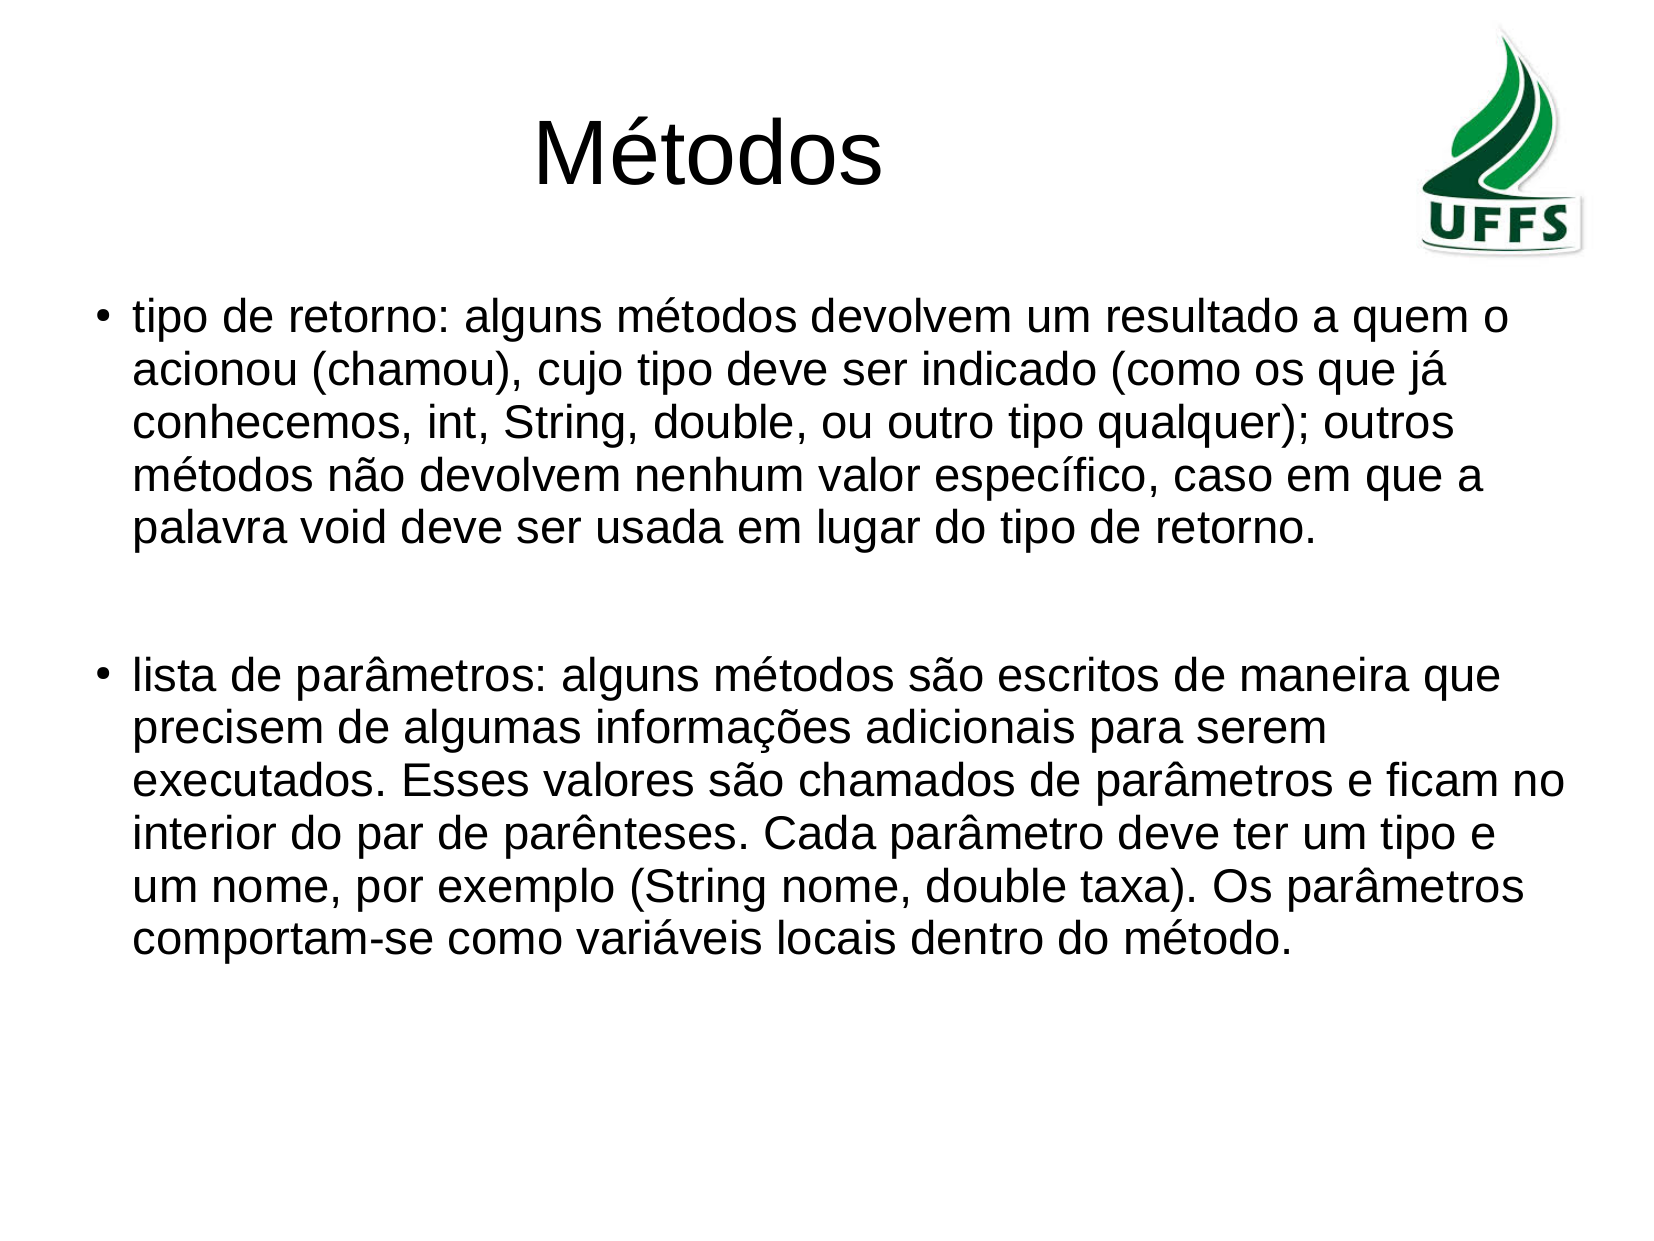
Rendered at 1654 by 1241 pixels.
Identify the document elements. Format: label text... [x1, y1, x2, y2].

title Métodos [82, 49, 1335, 257]
picture [1381, 20, 1624, 272]
list tipo de retorno: alguns métodos devolvem um resultado a quem o acionou (chamou), cujo tipo deve ser indicado (como os que já conhecemos, int, String, double, ou outro tipo qualquer); outros métodos não devolvem nenhum valor específico, caso em que a palavra void deve ser usada em lugar do tipo de retorno. lista de parâmetros: alguns métodos são escritos de maneira que precisem de algumas informações adicionais para serem executados. Esses valores são chamados de parâmetros e ficam no interior do par de parênteses. Cada parâmetro deve ter um tipo e um nome, por exemplo (String nome, double taxa). Os parâmetros comportam-se como variáveis locais dentro do método. [82, 290, 1571, 1010]
